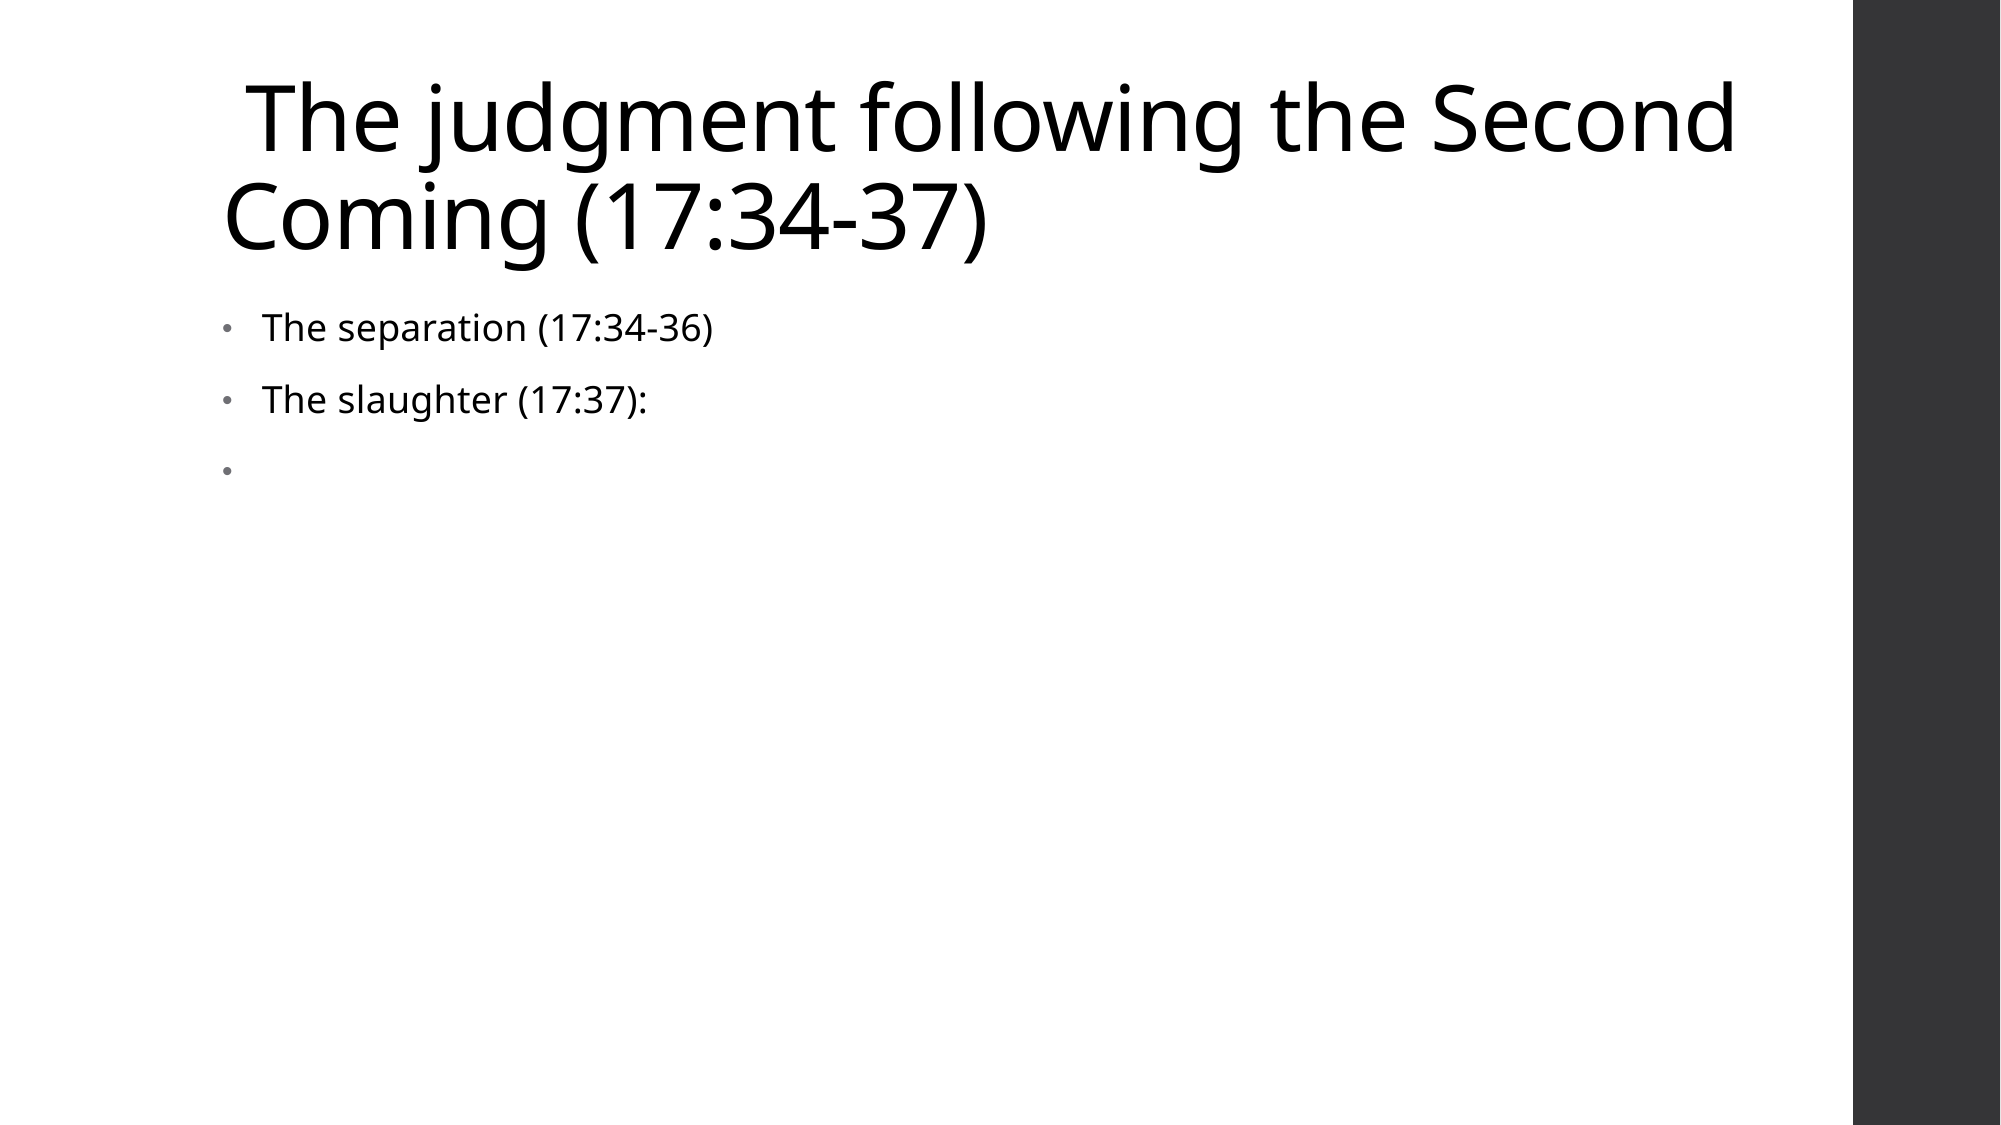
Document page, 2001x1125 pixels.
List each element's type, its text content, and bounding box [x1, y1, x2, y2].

title The judgment following the Second Coming (17:34-37) [206, 60, 1797, 278]
list The separation (17:34-36) The slaughter (17:37): [206, 299, 1617, 1014]
